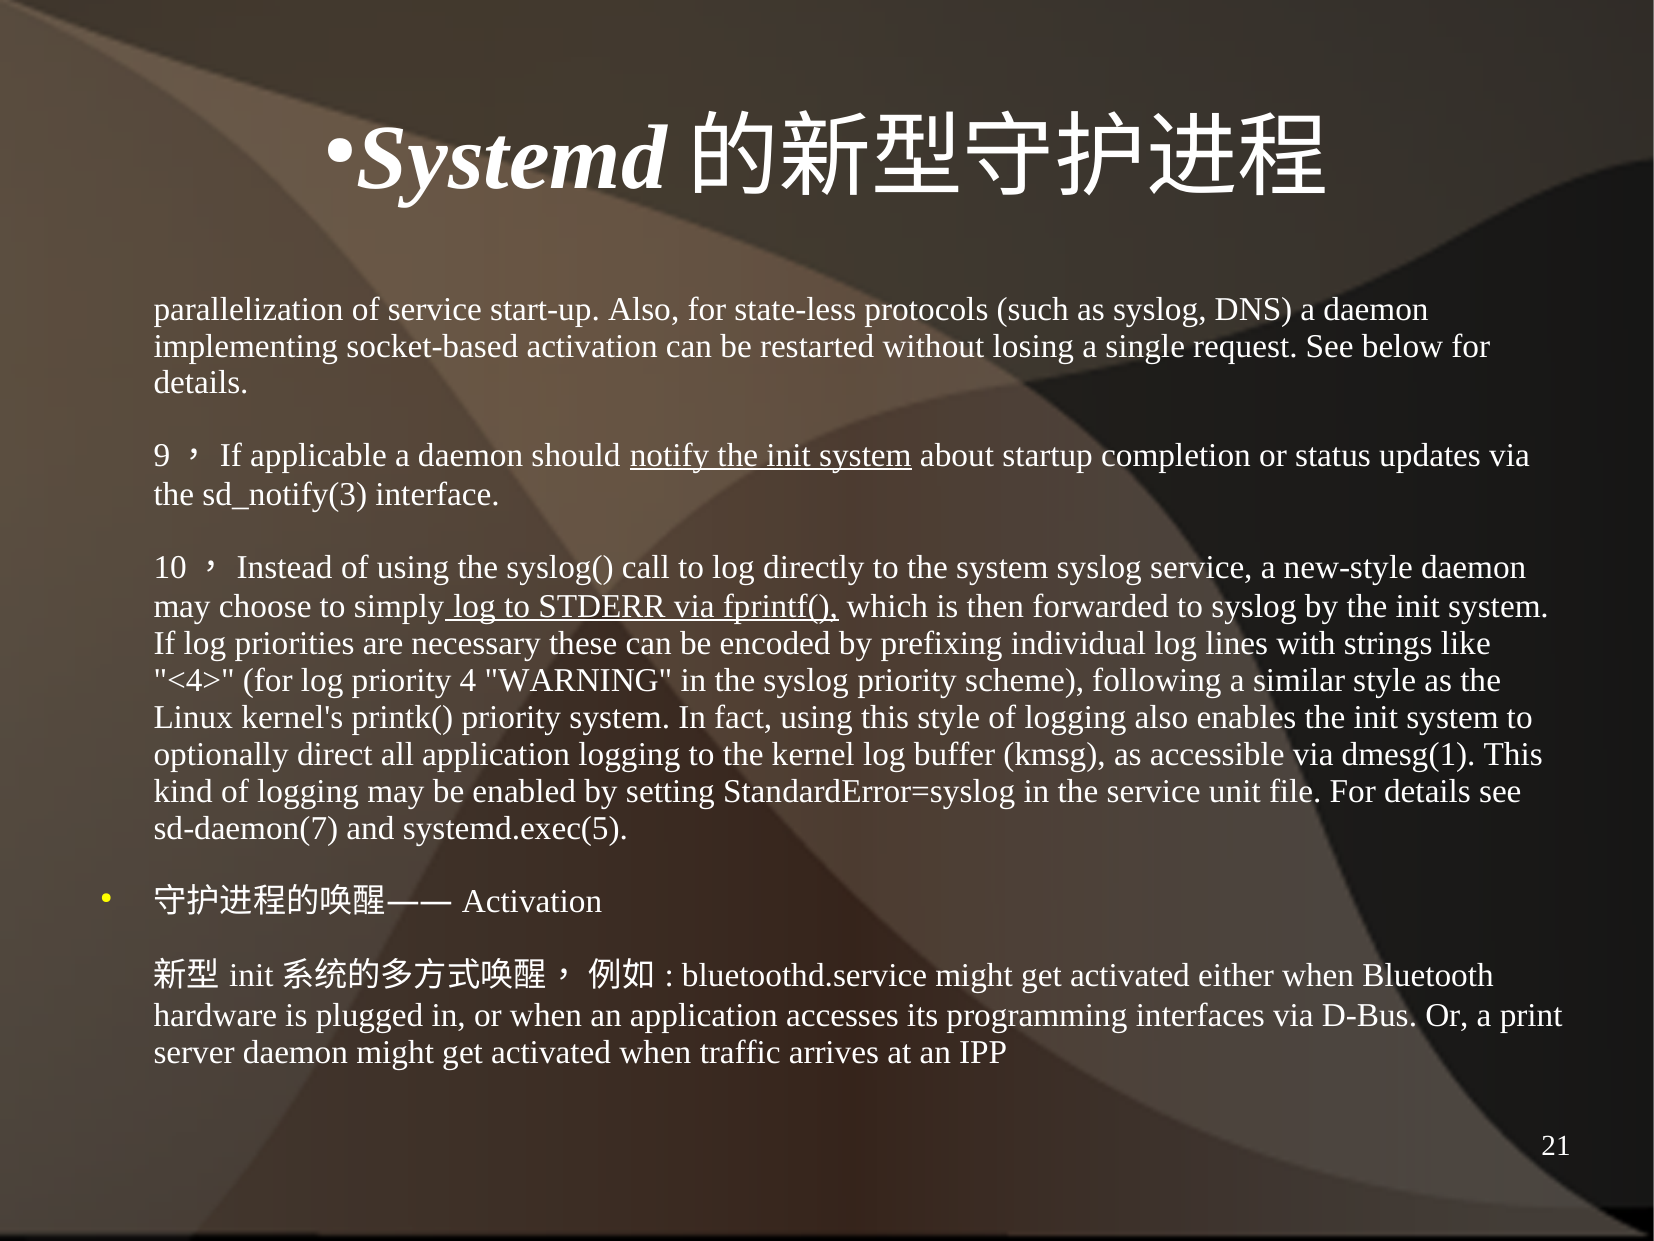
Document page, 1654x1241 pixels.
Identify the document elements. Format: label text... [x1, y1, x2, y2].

picture [0, 0, 1654, 1241]
title Systemd的新型守护进程 [82, 49, 1571, 257]
list parallelization of service start-up. Also, for state-less protocols (such as syslog, DNS) a daemon implementing socket-based activation can be restarted without losing a single request. See below for details. 9，If applicable a daemon should notify the init system about startup completion or status updates via the sd_notify(3) interface. 10，Instead of using the syslog() call to log directly to the system syslog service, a new-style daemon may choose to simply log to STDERR via fprintf(), which is then forwarded to syslog by the init system. If log priorities are necessary these can be encoded by prefixing individual log lines with strings like "<4>" (for log priority 4 "WARNING" in the syslog priority scheme), following a similar style as the Linux kernel's printk() priority system. In fact, using this style of logging also enables the init system to optionally direct all application logging to the kernel log buffer (kmsg), as accessible via dmesg(1). This kind of logging may be enabled by setting StandardError=syslog in the service unit file. For details see sd-daemon(7) and systemd.exec(5). 守护进程的唤醒——Activation 新型init系统的多方式唤醒， 例如: bluetoothd.service might get activated either when Bluetooth hardware is plugged in, or when an application accesses its programming interfaces via D-Bus. Or, a print server daemon might get activated when traffic arrives at an IPP [82, 290, 1571, 1170]
